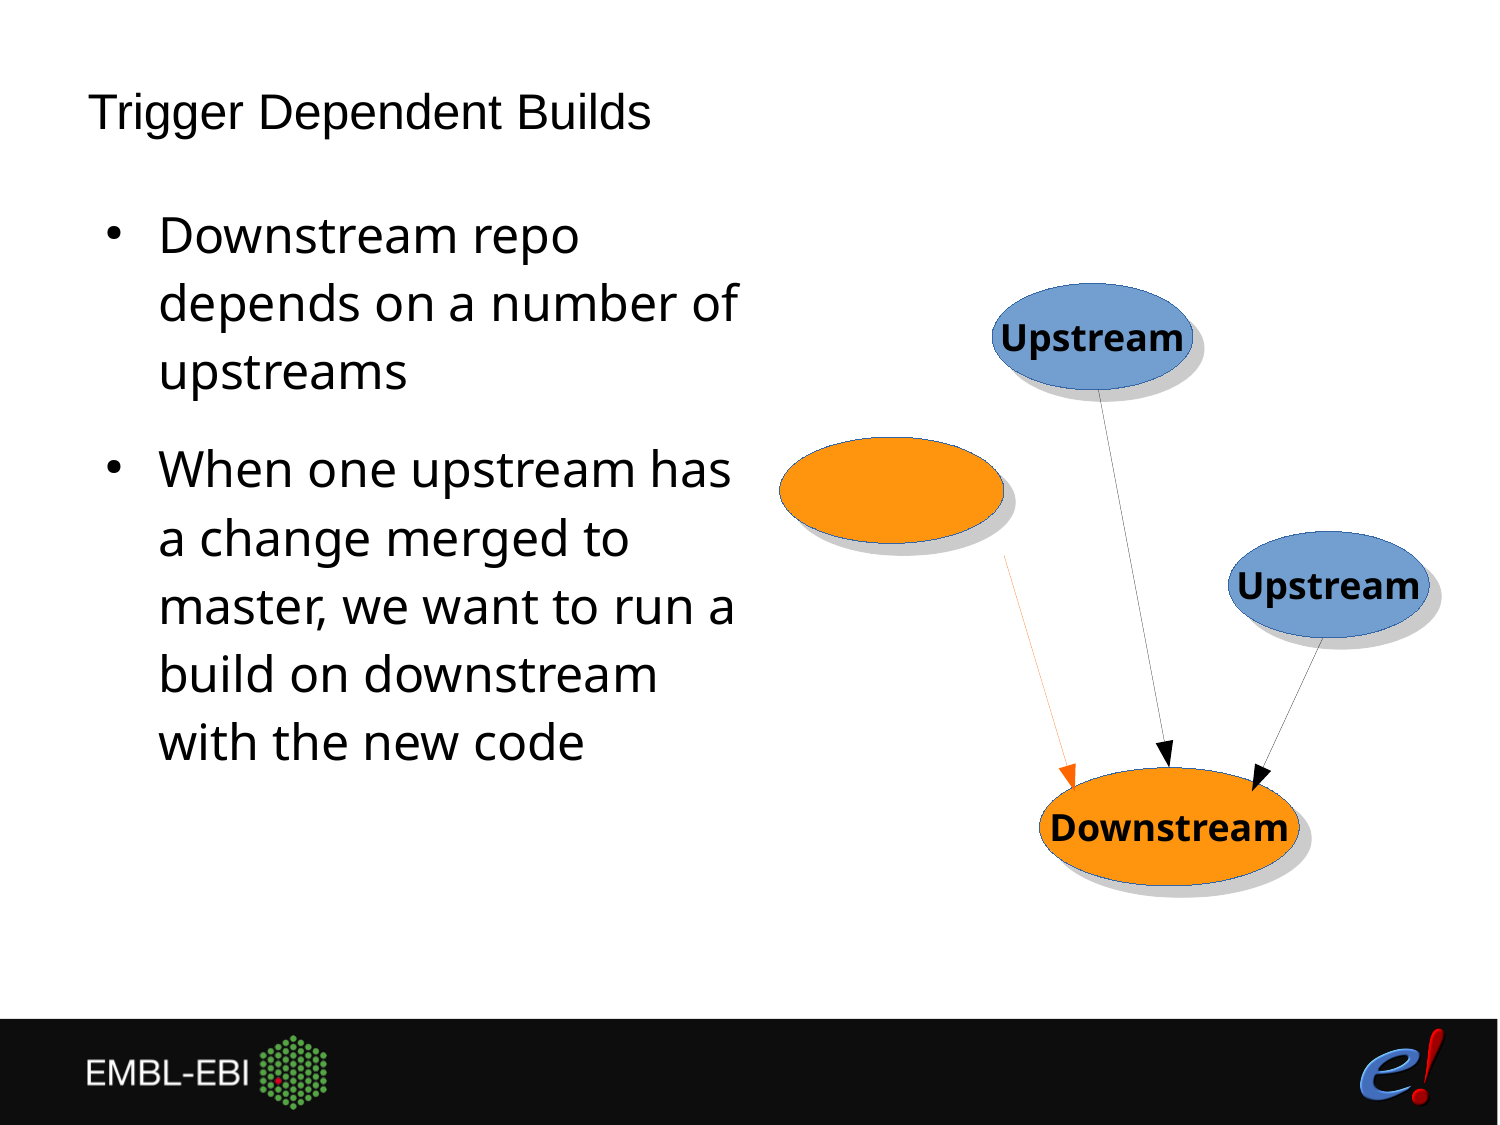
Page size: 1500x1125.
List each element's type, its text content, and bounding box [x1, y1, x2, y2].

list Downstream repo depends on a number of upstreams When one upstream has a change merged to master, we want to run a build on downstream with the new code [87, 200, 741, 914]
text_box [779, 437, 1004, 544]
picture [87, 1035, 327, 1110]
text_box Downstream [1039, 767, 1300, 886]
text_box Upstream [992, 283, 1193, 390]
text_box Upstream [1228, 531, 1430, 638]
title Trigger Dependent Builds [87, 50, 1425, 175]
picture [1357, 1026, 1448, 1112]
